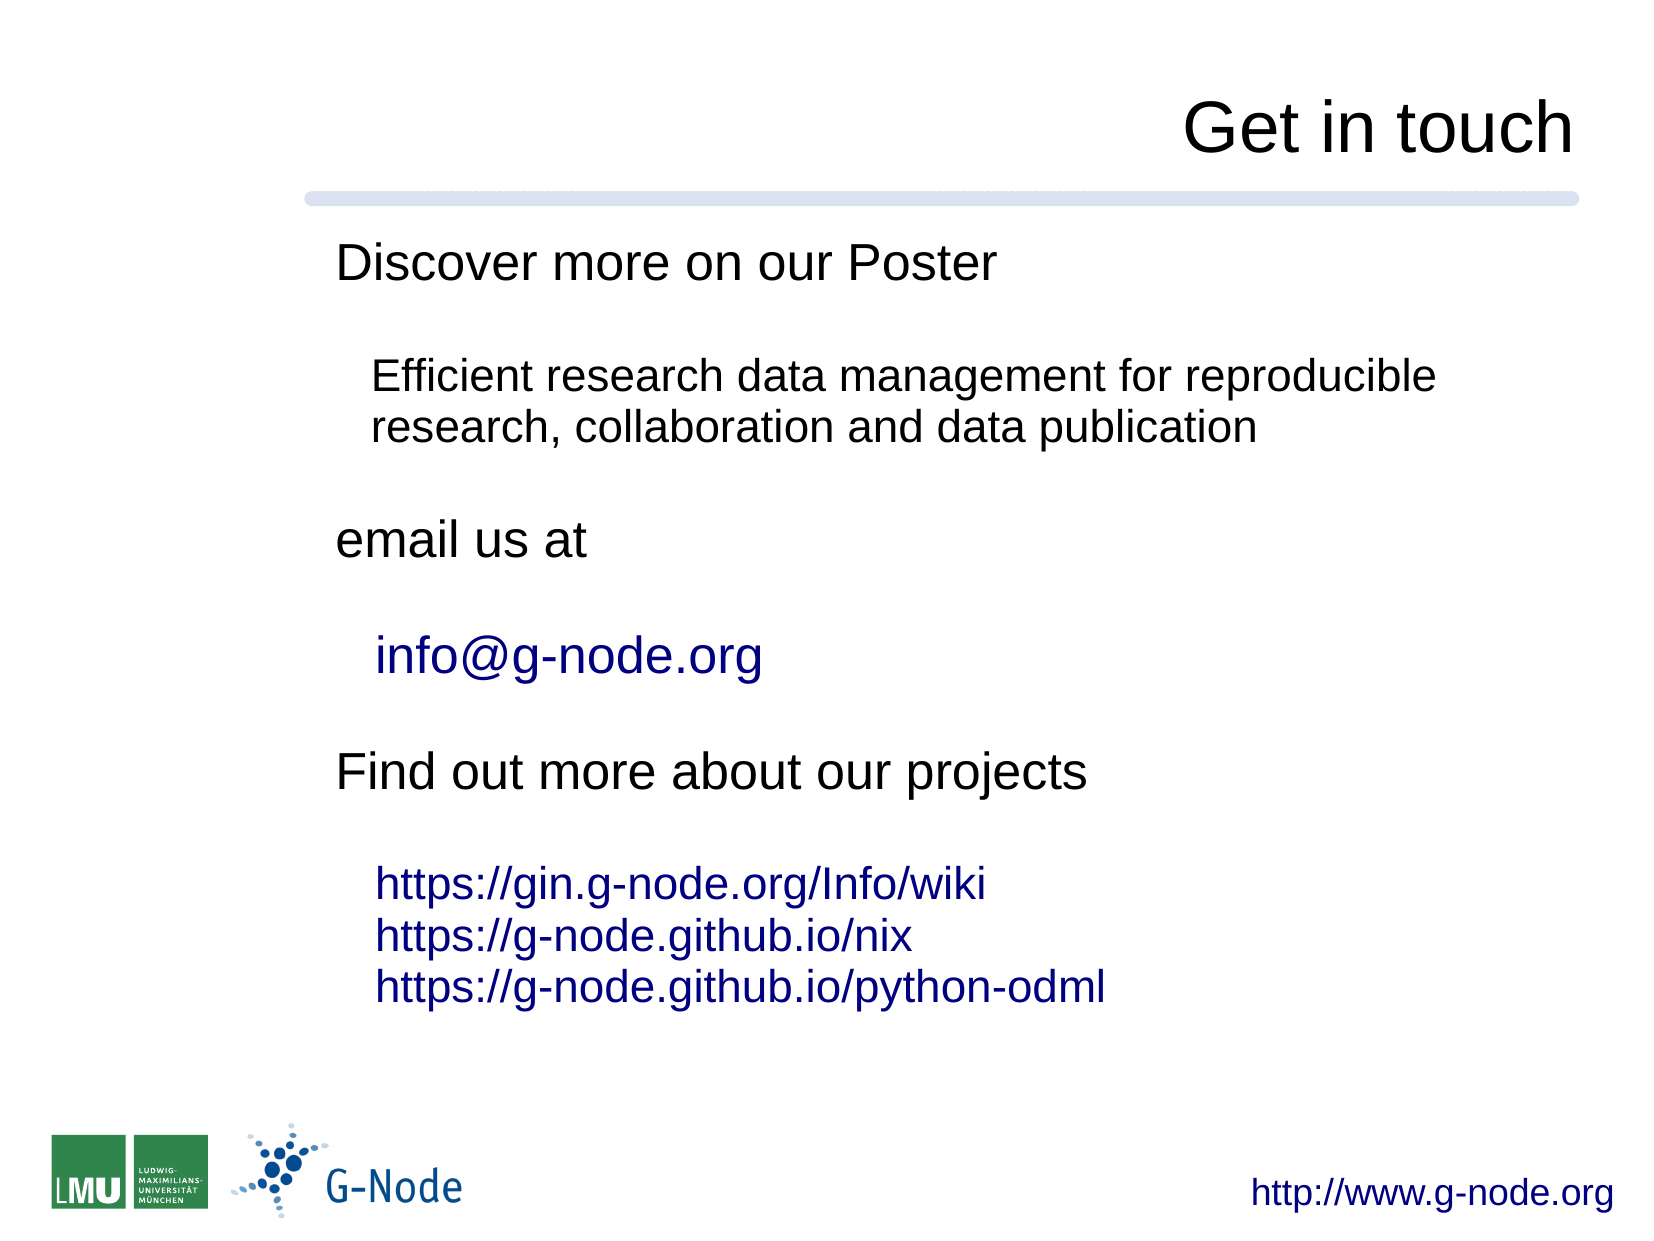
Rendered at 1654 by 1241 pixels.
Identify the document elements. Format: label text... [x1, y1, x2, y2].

text_box Get in touch [87, 30, 1576, 226]
text_box Discover more on our Poster Efficient research data management for reproducible research, collaboration and data publication email us at info@g-node.org Find out more about our projects https://gin.g-node.org/Info/wiki https://g-node.github.io/nix https://g-node.github.io/python-odml [300, 233, 1546, 1064]
picture [230, 1123, 467, 1219]
text_box http://www.g-node.org [1236, 1163, 1654, 1221]
